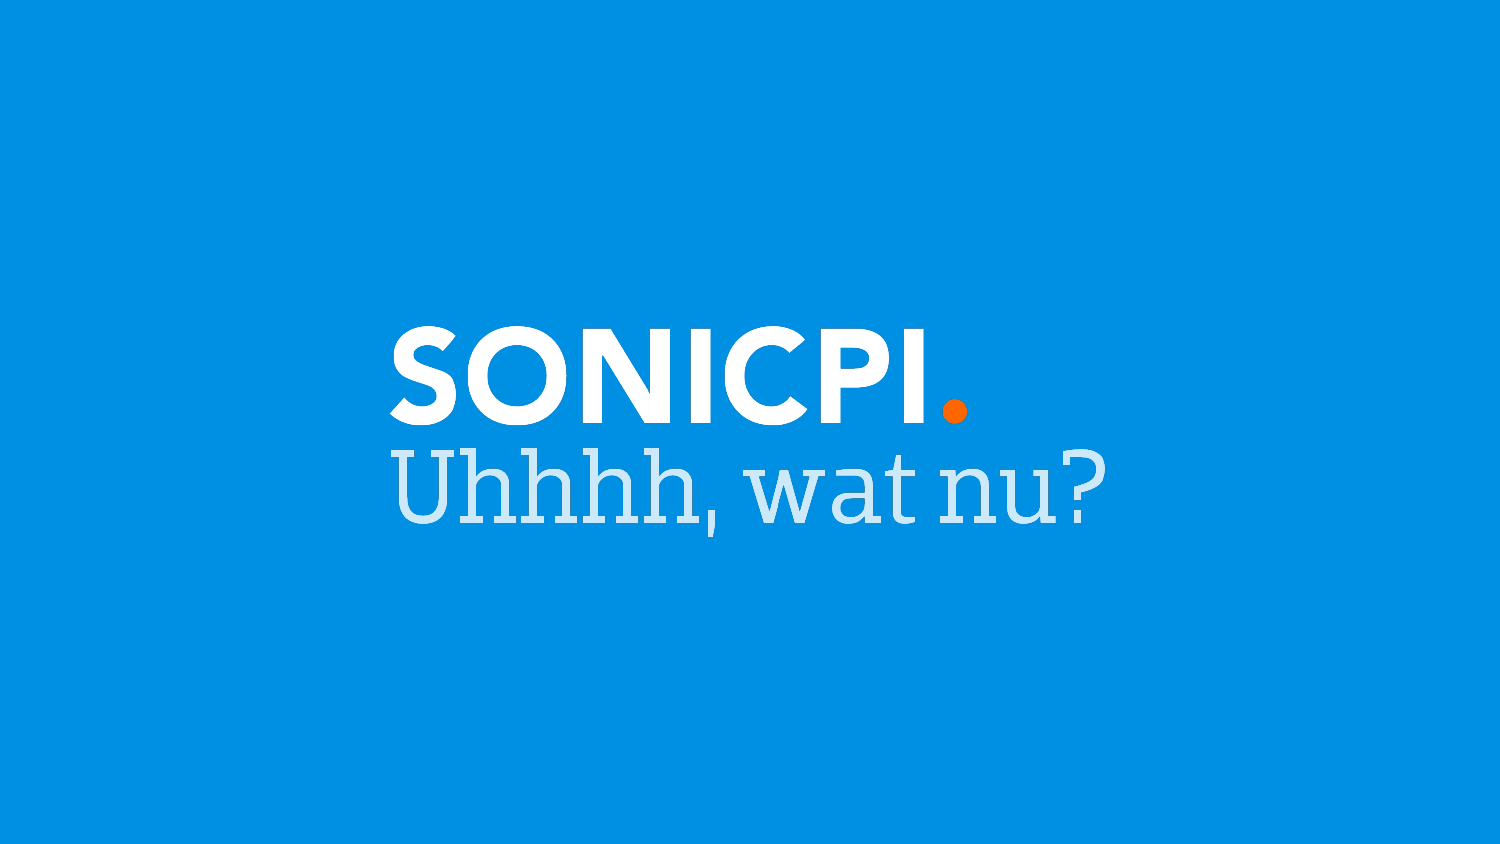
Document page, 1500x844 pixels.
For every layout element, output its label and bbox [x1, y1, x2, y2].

picture [388, 323, 1112, 546]
